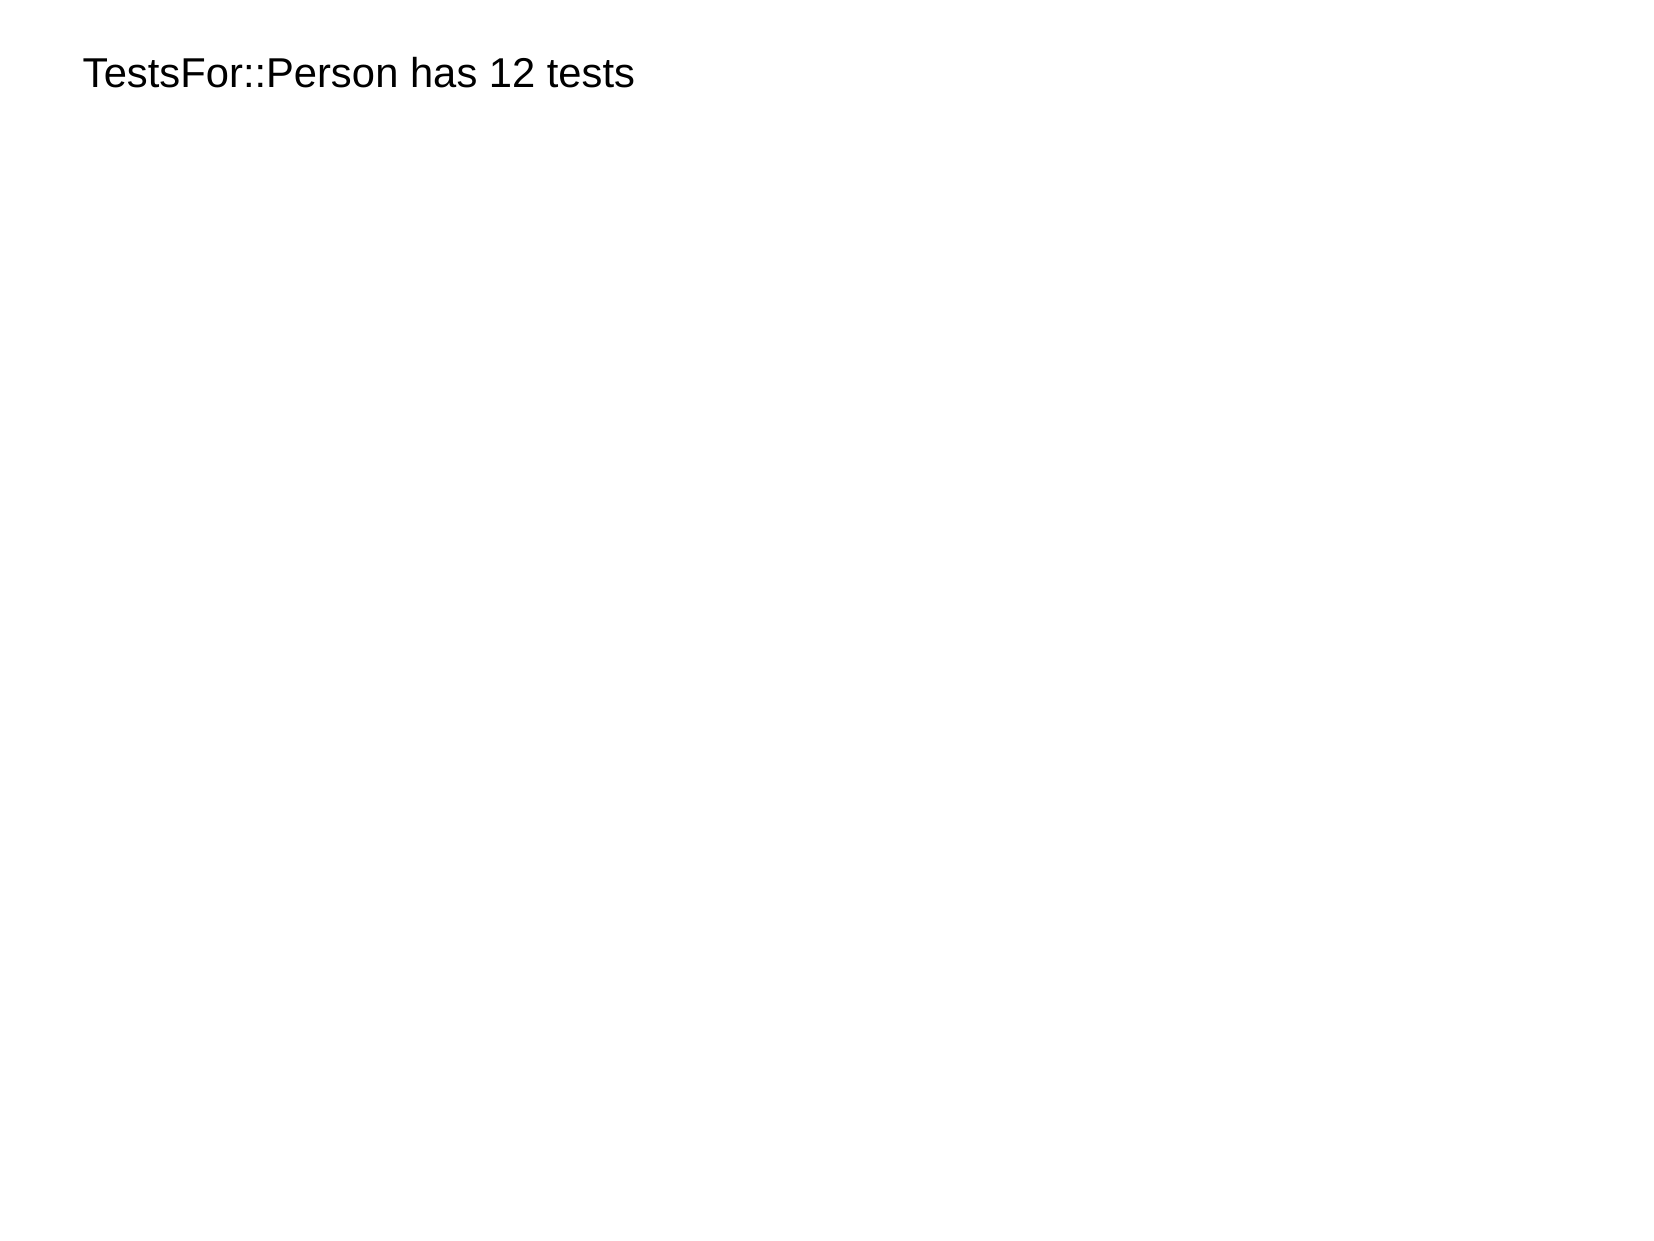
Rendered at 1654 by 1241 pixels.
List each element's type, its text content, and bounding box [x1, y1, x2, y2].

subtitle TestsFor::Person has 12 tests [82, 49, 1571, 1010]
